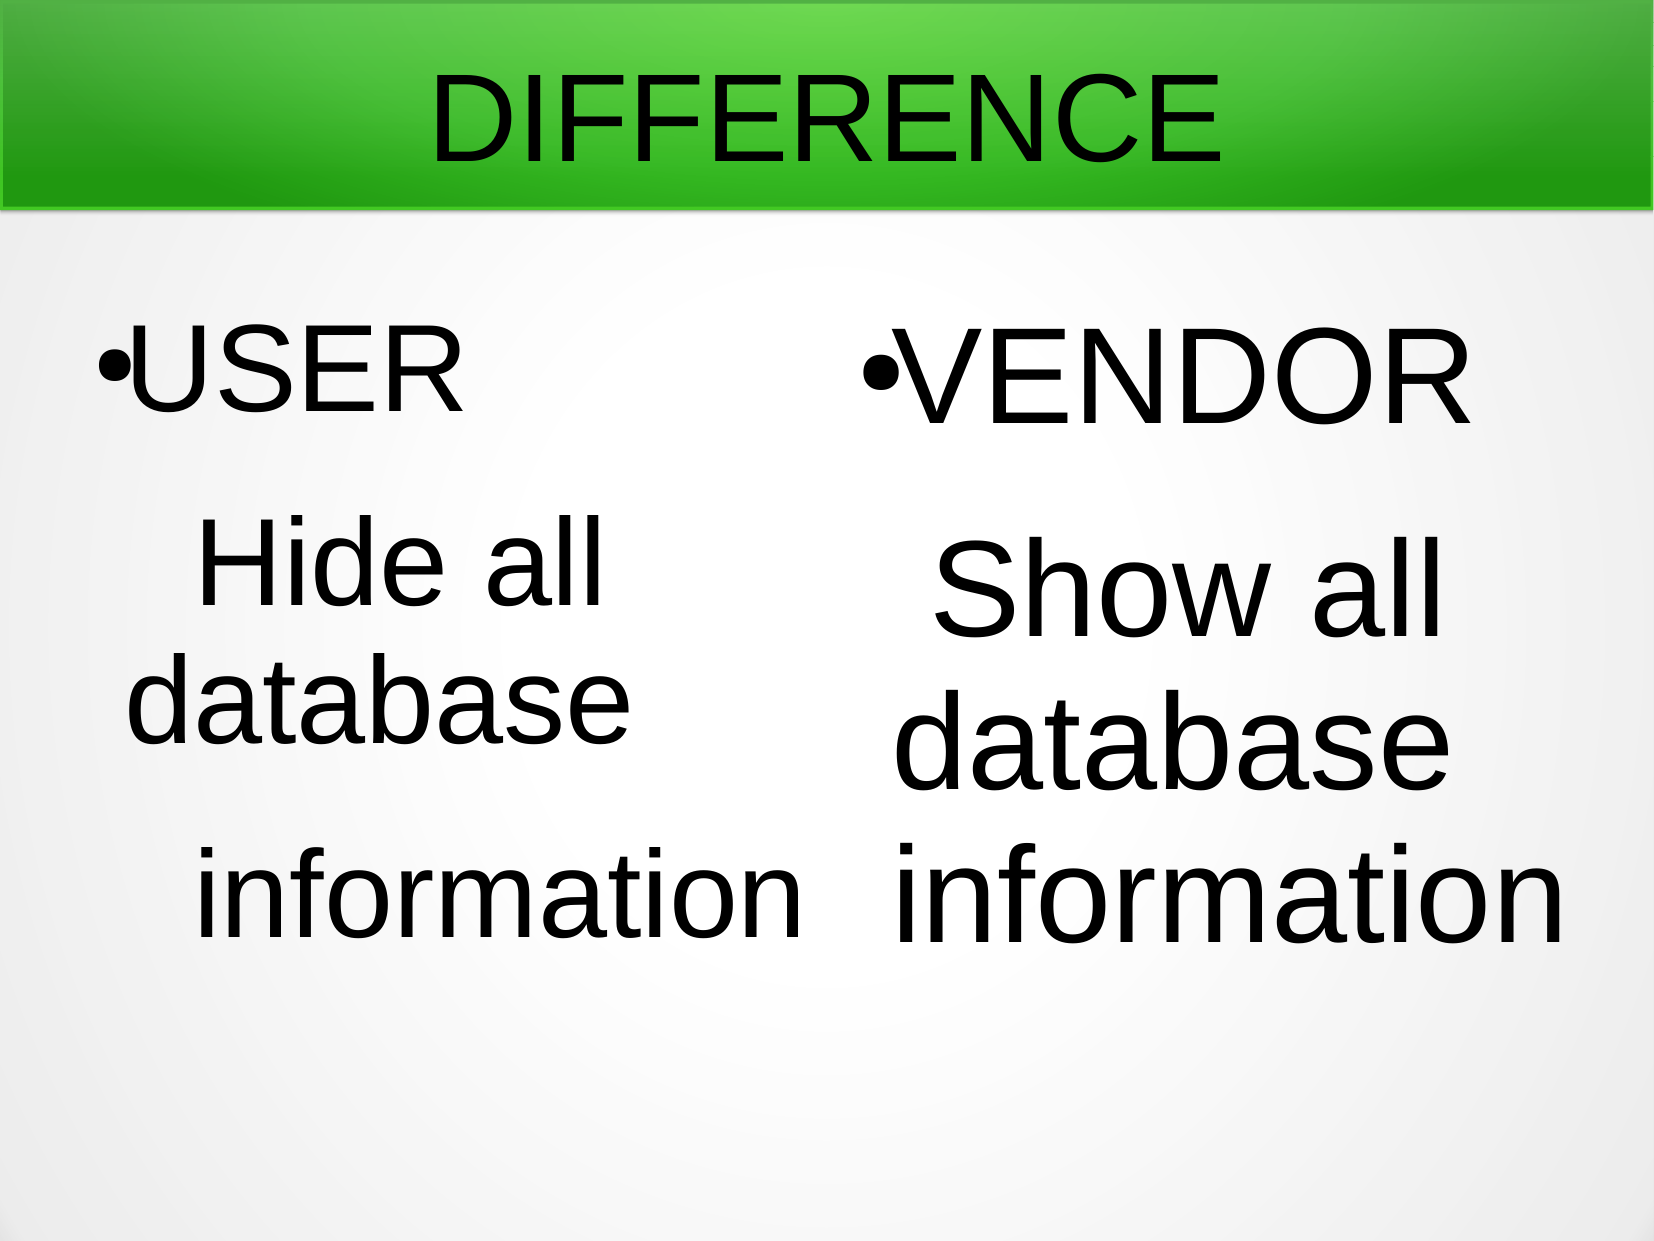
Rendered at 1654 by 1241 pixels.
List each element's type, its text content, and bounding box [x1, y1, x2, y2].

title DIFFERENCE [82, 47, 1571, 189]
list VENDOR Show all database information [845, 299, 1572, 1019]
list USER Hide all database information [82, 299, 809, 1019]
